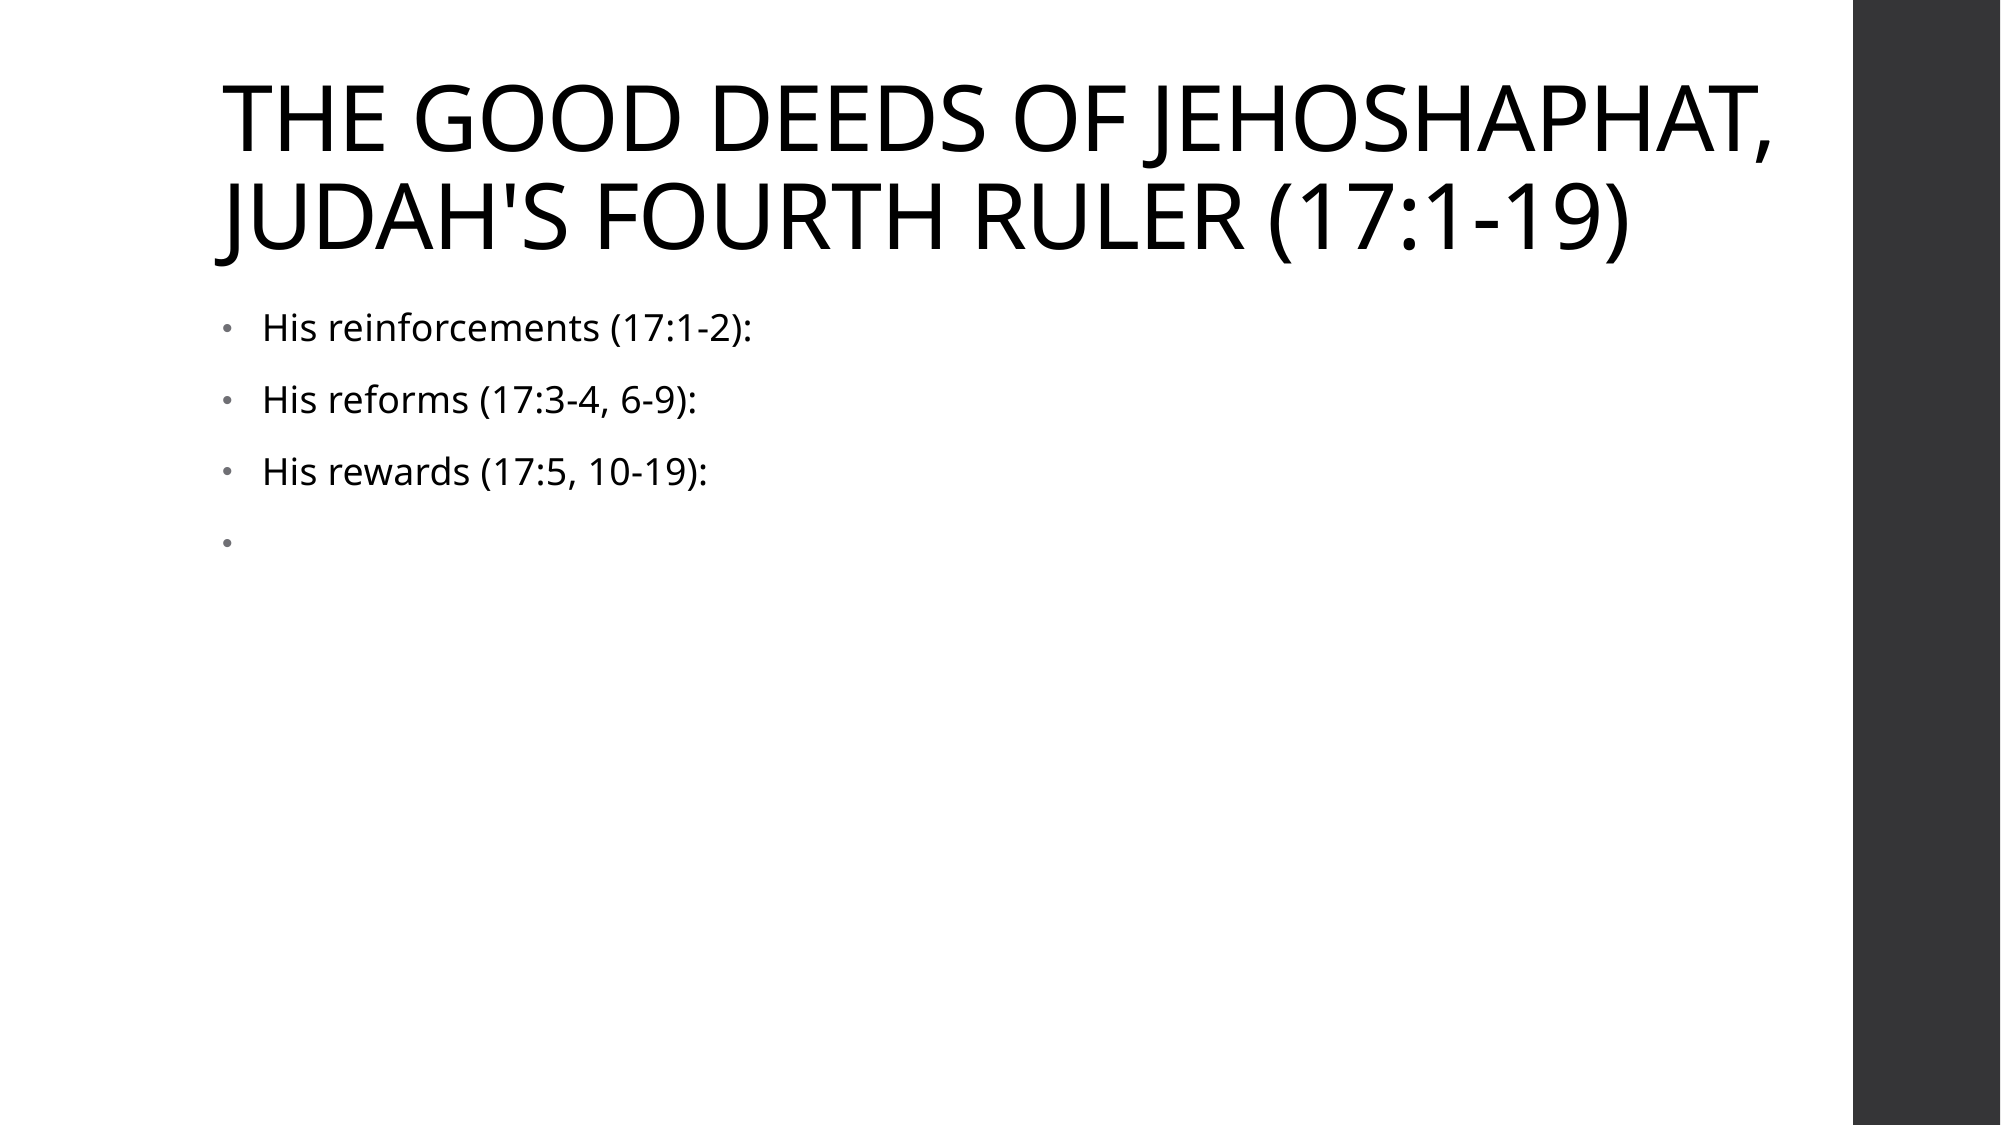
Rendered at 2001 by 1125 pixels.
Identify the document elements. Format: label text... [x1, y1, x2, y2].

title THE GOOD DEEDS OF JEHOSHAPHAT, JUDAH'S FOURTH RULER (17:1-19) [206, 60, 1797, 278]
list His reinforcements (17:1-2): His reforms (17:3-4, 6-9): His rewards (17:5, 10-19): [206, 299, 1617, 1014]
